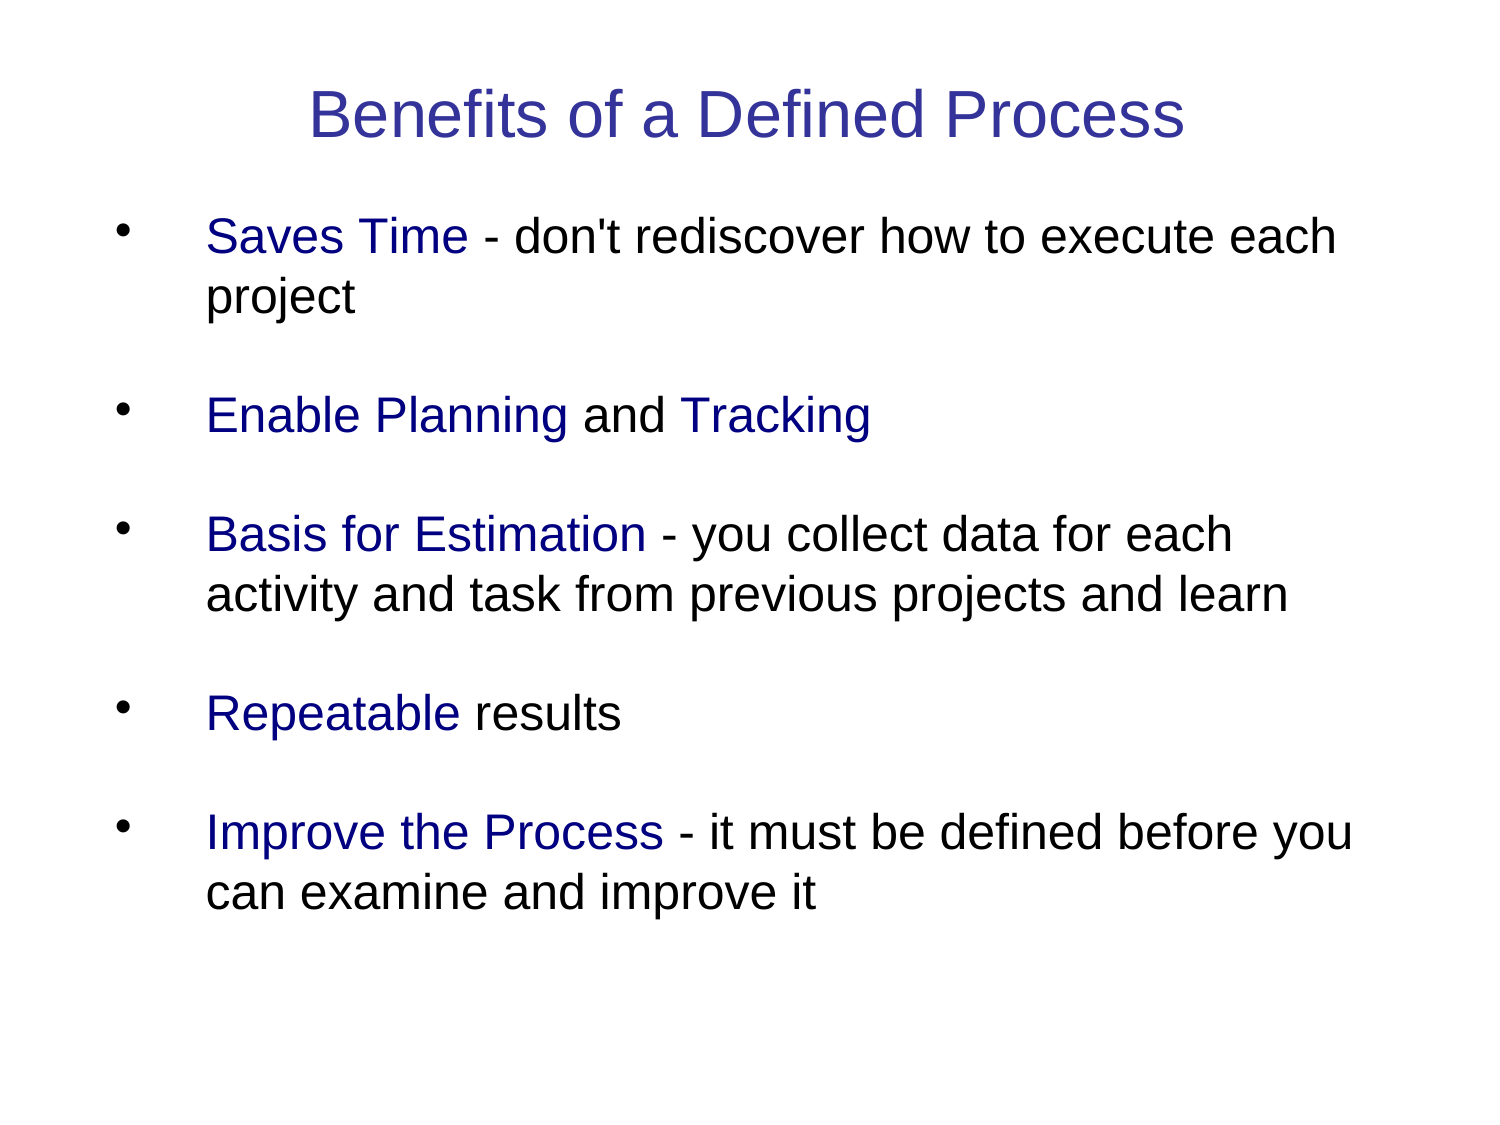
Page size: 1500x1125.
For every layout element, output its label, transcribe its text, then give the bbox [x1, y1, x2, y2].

list Saves Time - don't rediscover how to execute each project Enable Planning and Tracking Basis for Estimation - you collect data for each activity and task from previous projects and learn Repeatable results Improve the Process - it must be defined before you can examine and improve it [100, 195, 1395, 1003]
title Benefits of a Defined Process [100, 42, 1395, 180]
